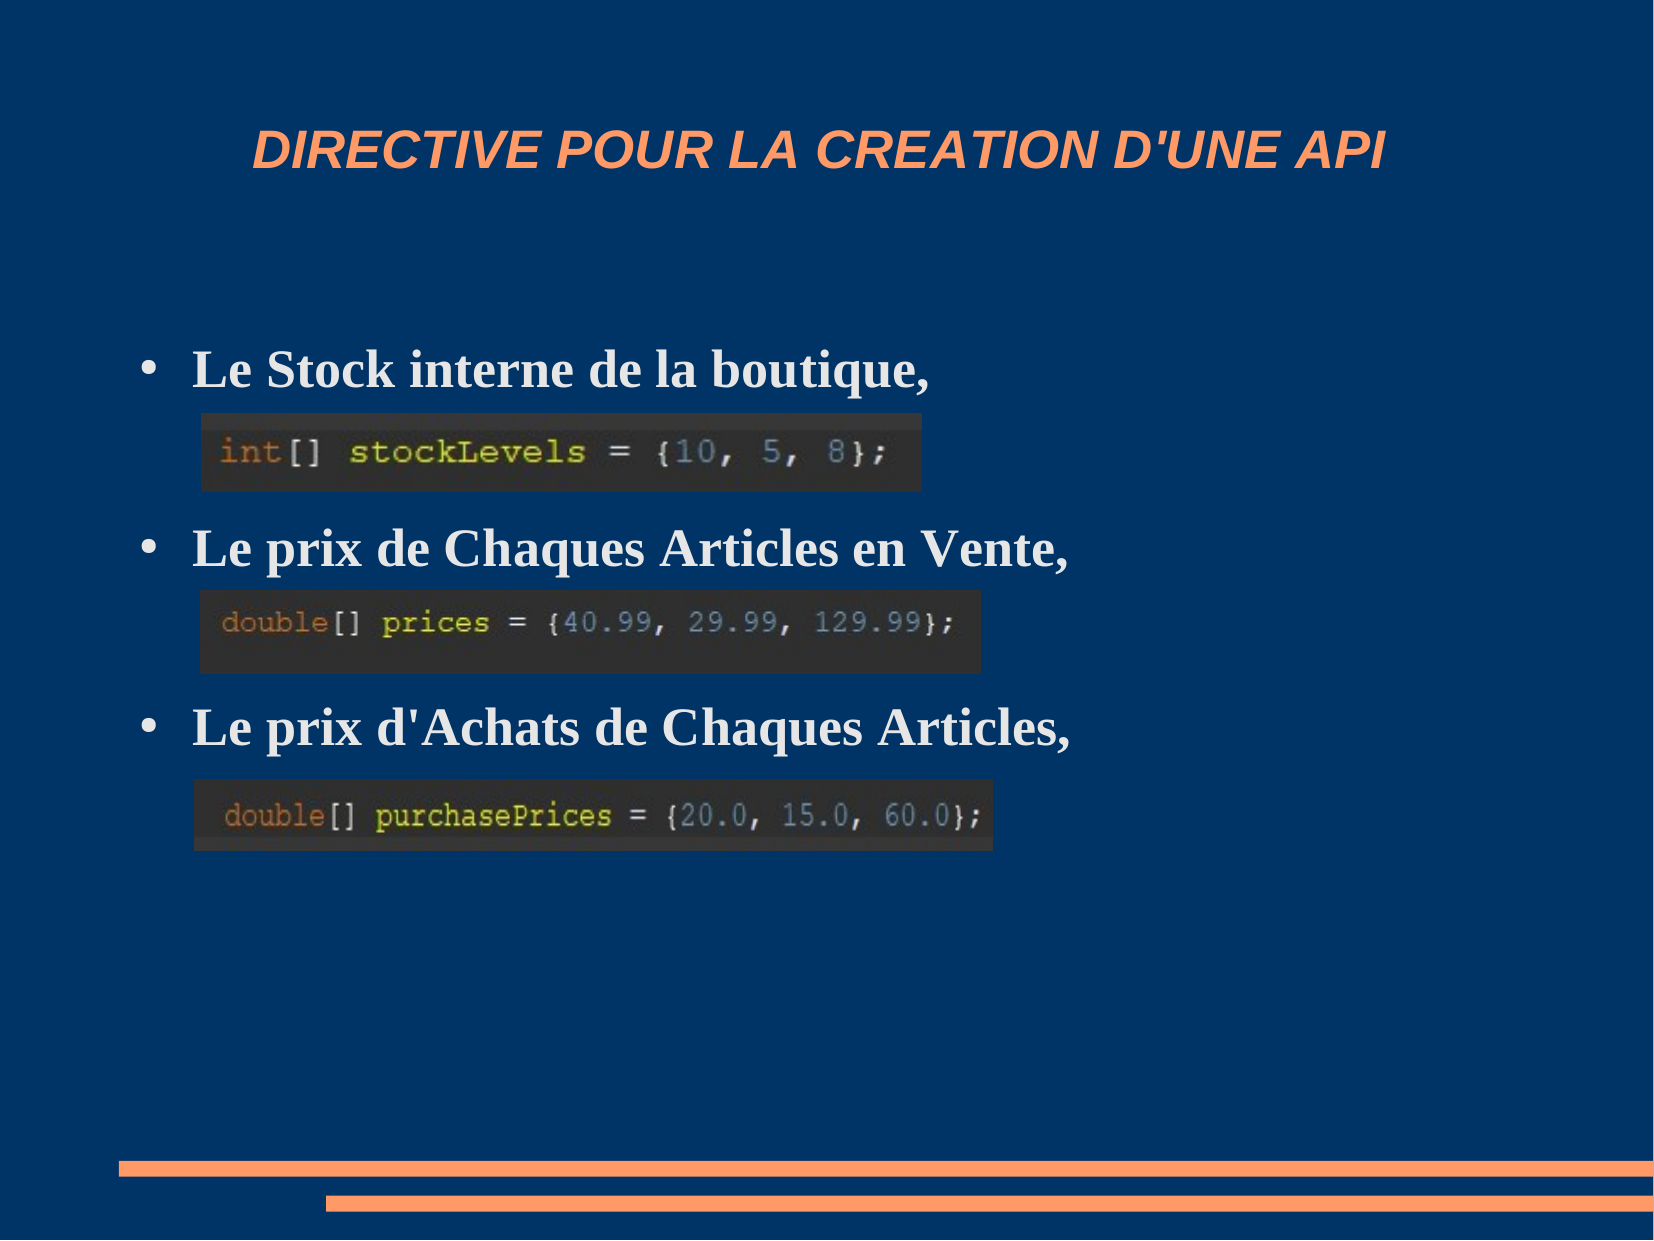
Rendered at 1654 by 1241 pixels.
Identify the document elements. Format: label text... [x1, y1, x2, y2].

list Le Stock interne de la boutique, Le prix de Chaques Articles en Vente, Le prix d'Achats de Chaques Articles, [121, 241, 1561, 1052]
picture [200, 590, 981, 674]
title DIRECTIVE POUR LA CREATION D'UNE API [121, 46, 1534, 241]
picture [201, 413, 922, 492]
picture [194, 779, 993, 851]
